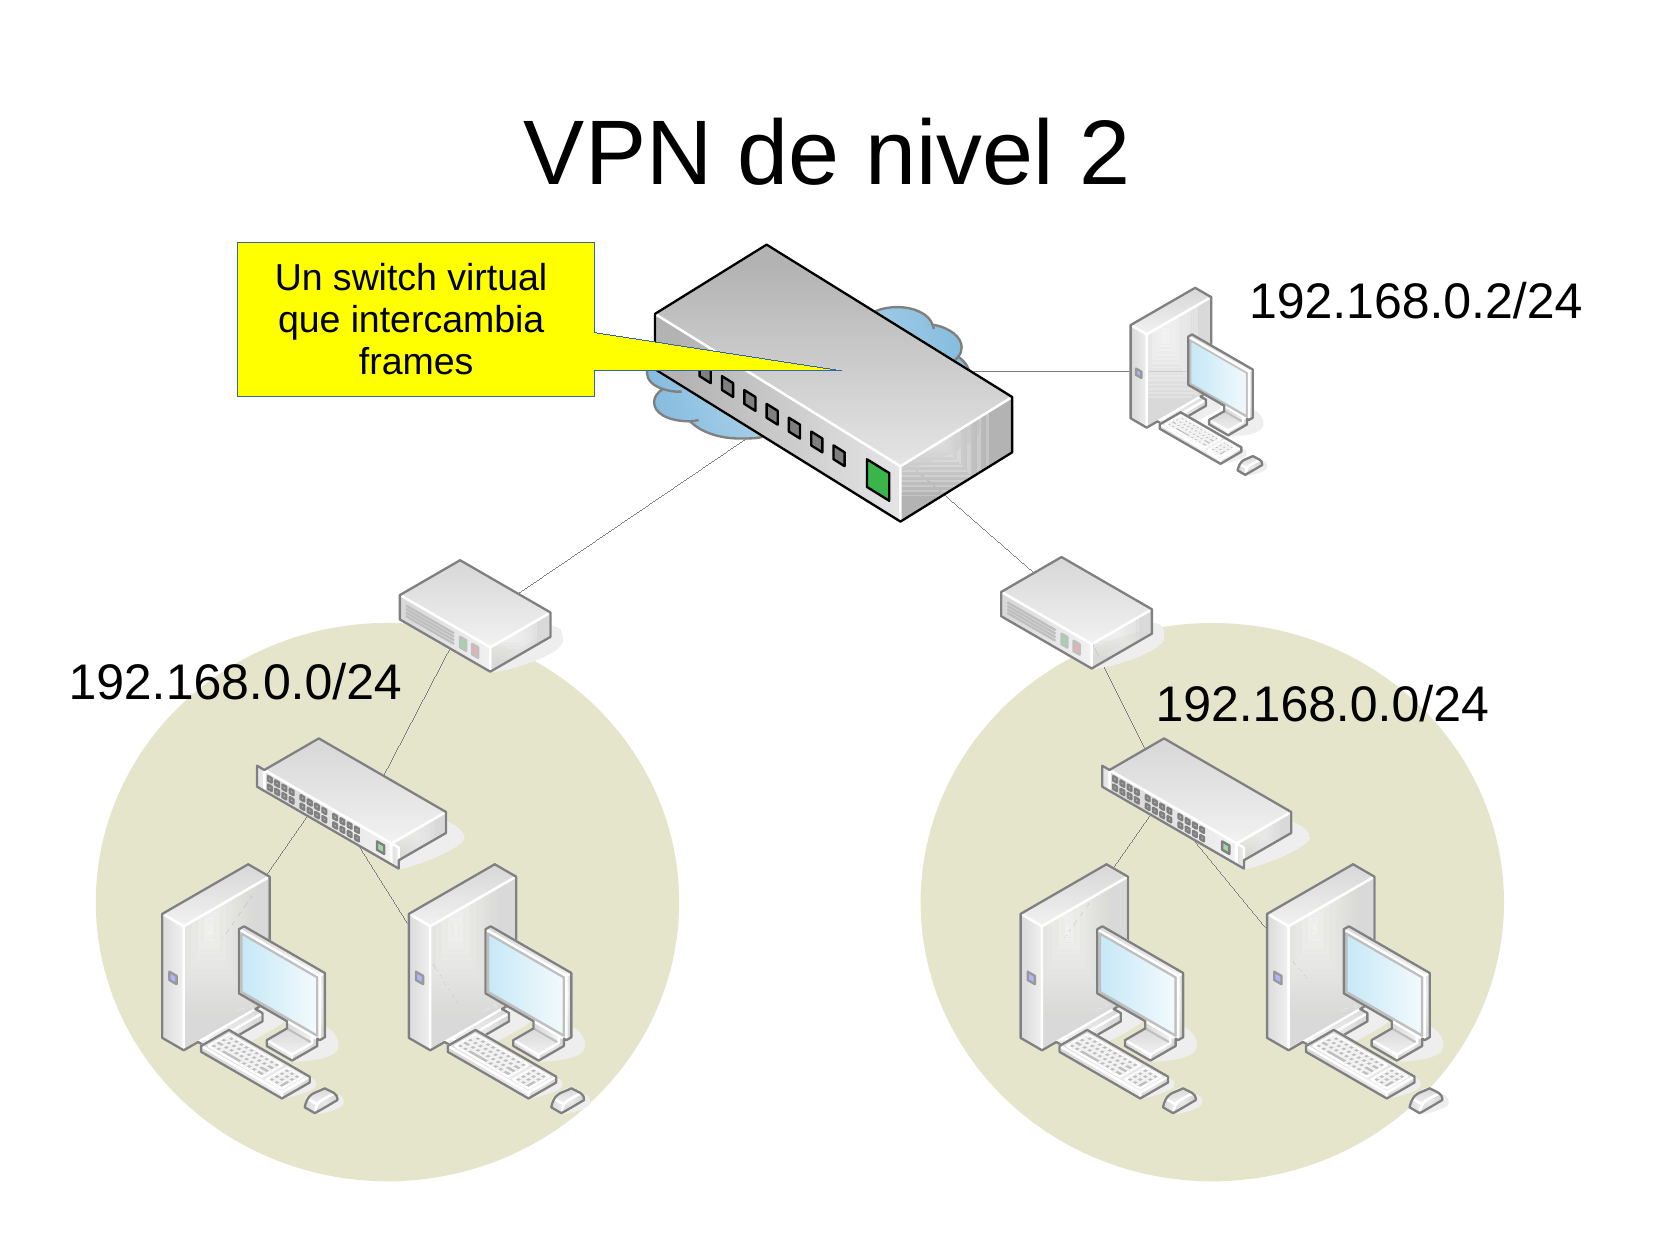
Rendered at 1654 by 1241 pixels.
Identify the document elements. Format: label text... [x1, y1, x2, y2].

text_box 192.168.0.0/24 [53, 647, 417, 718]
title VPN de nivel 2 [83, 49, 1572, 242]
text_box [657, 247, 1010, 519]
text_box 192.168.0.0/24 [1140, 668, 1504, 740]
text_box Un switch virtual que intercambia frames [237, 242, 842, 397]
text_box [53, 242, 1598, 1208]
text_box 192.168.0.2/24 [1234, 266, 1598, 337]
